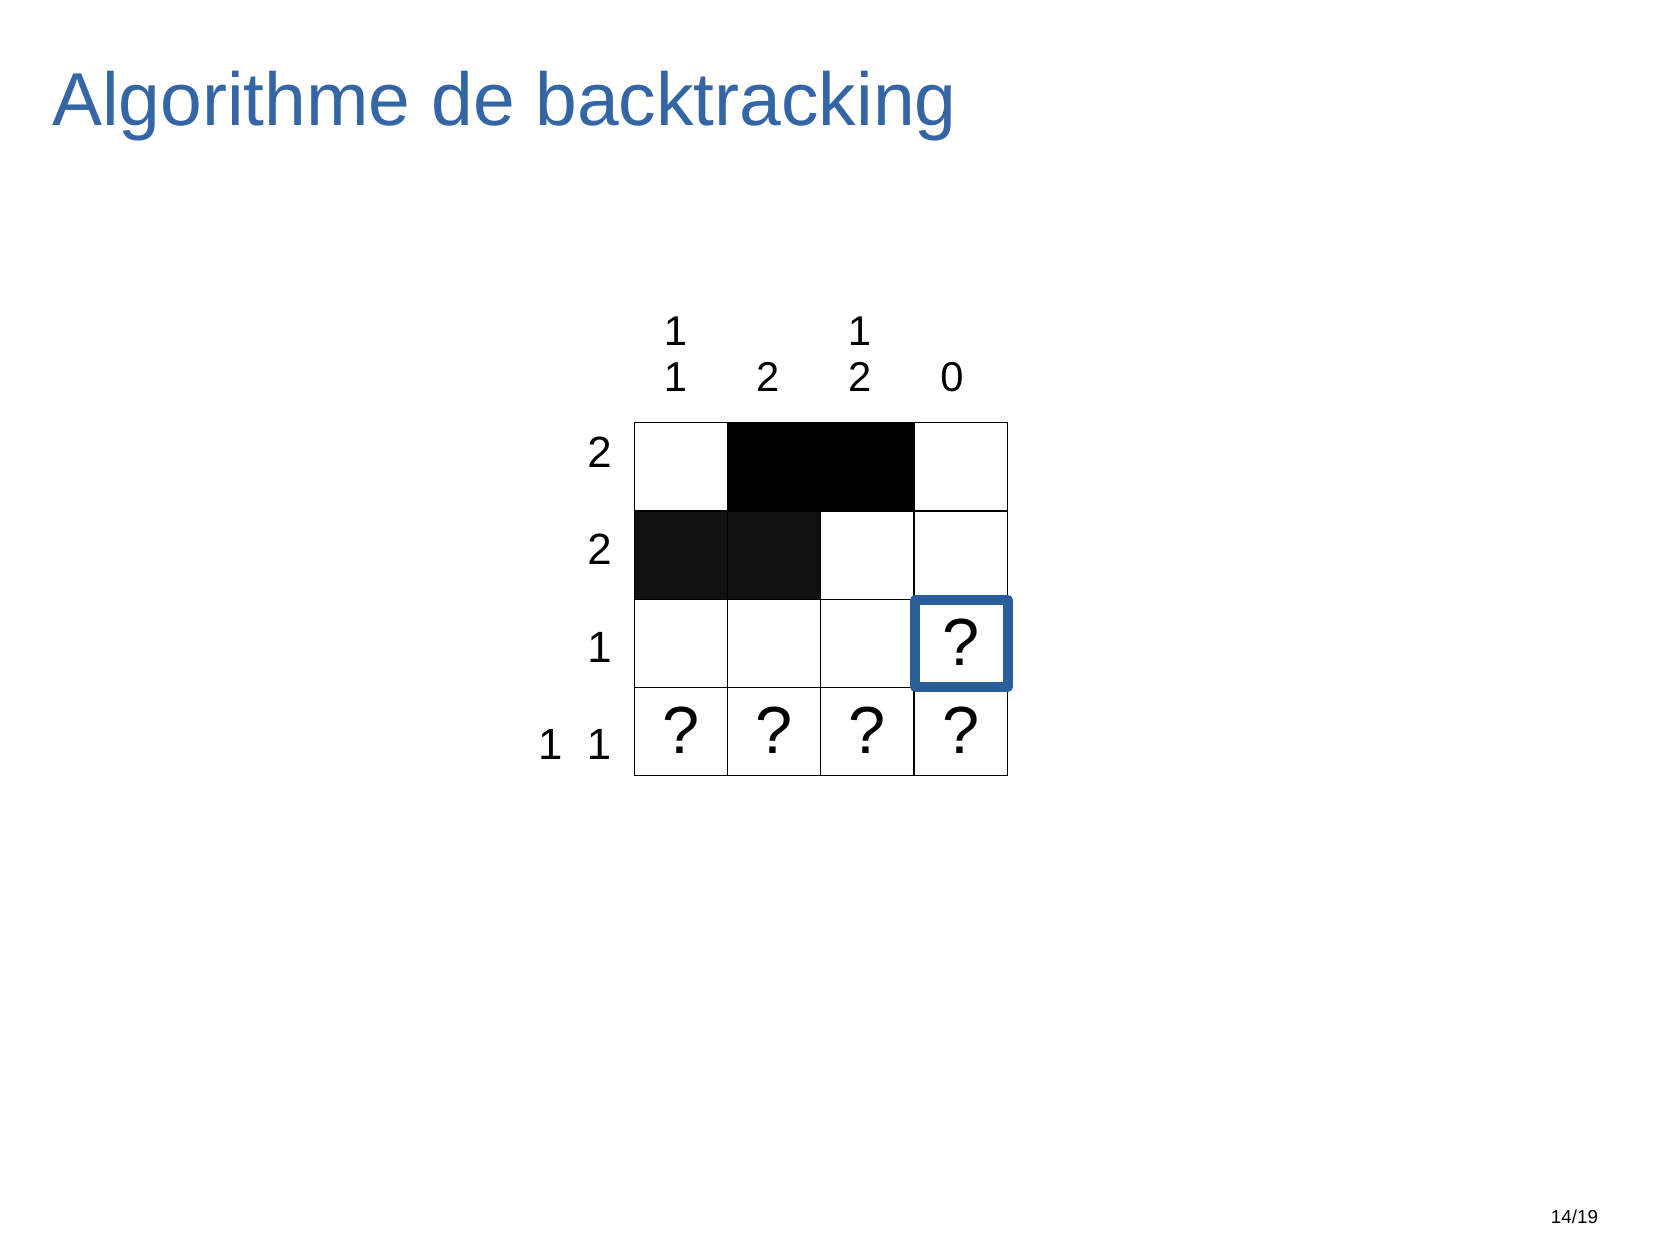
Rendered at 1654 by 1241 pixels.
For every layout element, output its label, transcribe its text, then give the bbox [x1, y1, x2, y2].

text_box 14/19 [1536, 1198, 1613, 1235]
table_cell [821, 600, 910, 687]
table_header [635, 423, 727, 510]
table_cell ? [821, 688, 913, 775]
table_header [915, 423, 1007, 510]
table_cell ? [728, 688, 820, 775]
table_cell [821, 512, 913, 599]
text_box Algorithme de backtracking [37, 50, 976, 151]
table_cell ? [635, 688, 727, 775]
table_header [821, 423, 913, 510]
text_box 1 1 1 2 2 0 [637, 300, 992, 408]
table_cell [635, 512, 727, 599]
table_cell [635, 600, 727, 687]
table_cell ? [915, 692, 1007, 775]
table_cell [915, 512, 1007, 595]
table_header [728, 423, 820, 510]
table_cell [728, 600, 820, 687]
table_cell [728, 512, 820, 599]
text_box 2 2 1 1 1 [523, 420, 633, 826]
table_cell ? [920, 605, 1003, 682]
